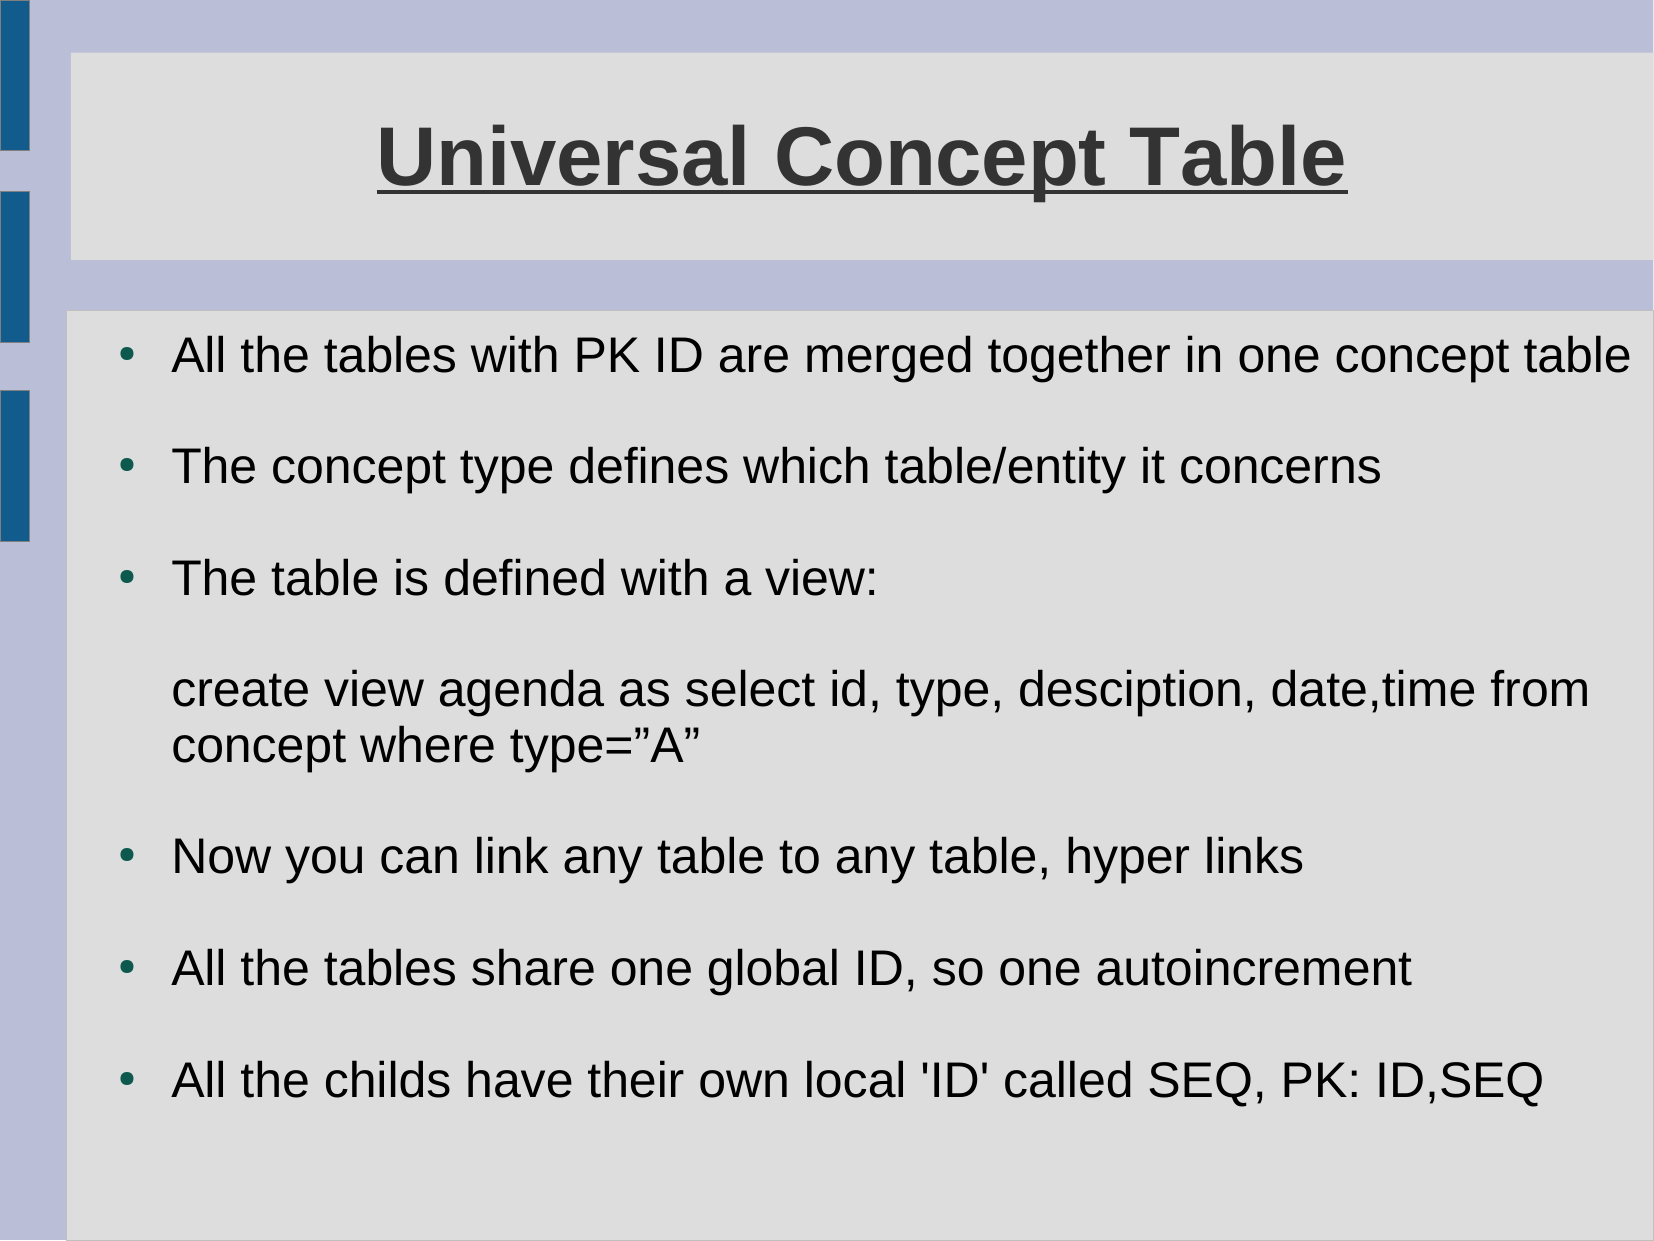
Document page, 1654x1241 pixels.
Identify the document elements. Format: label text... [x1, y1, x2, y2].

title Universal Concept Table [70, 52, 1654, 260]
list All the tables with PK ID are merged together in one concept table The concept type defines which table/entity it concerns The table is defined with a view: create view agenda as select id, type, desciption, date,time from concept where type=”A” Now you can link any table to any table, hyper links All the tables share one global ID, so one autoincrement All the childs have their own local 'ID' called SEQ, PK: ID,SEQ [100, 327, 1636, 1241]
